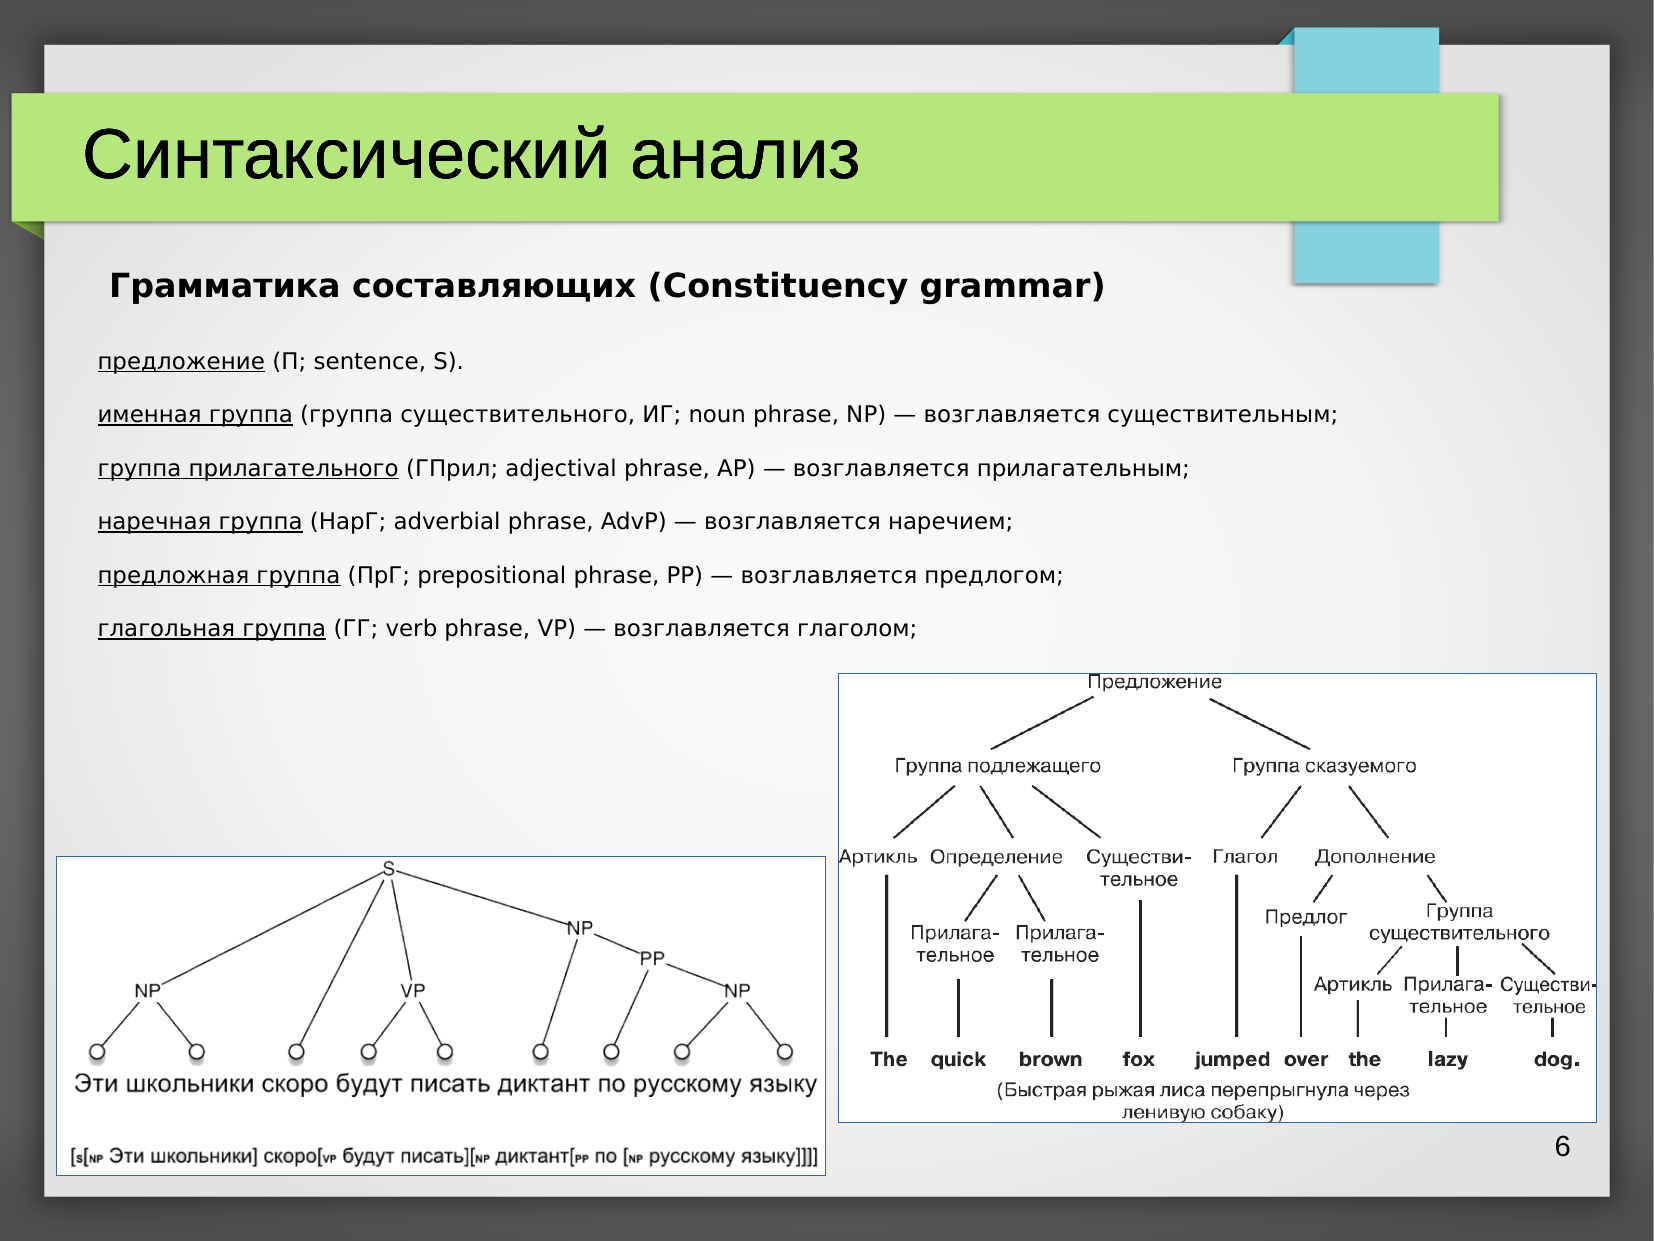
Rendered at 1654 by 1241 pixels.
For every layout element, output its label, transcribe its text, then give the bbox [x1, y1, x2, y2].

text_box Грамматика составляющих (Сonstituency grammar) [94, 259, 1453, 340]
title Синтаксический анализ [82, 114, 993, 194]
picture [0, 0, 1654, 1241]
text_box предложение (П; sentence, S). именная группа (группа существительного, ИГ; noun phrase, NP) — возглавляется существительным; группа прилагательного (ГПрил; adjectival phrase, AP) — возглавляется прилагательным; наречная группа (НарГ; adverbial phrase, AdvP) — возглавляется наречием; предложная группа (ПрГ; prepositional phrase, PP) — возглавляется предлогом; глагольная группа (ГГ; verb phrase, VP) — возглавляется глаголом; [82, 340, 1426, 650]
